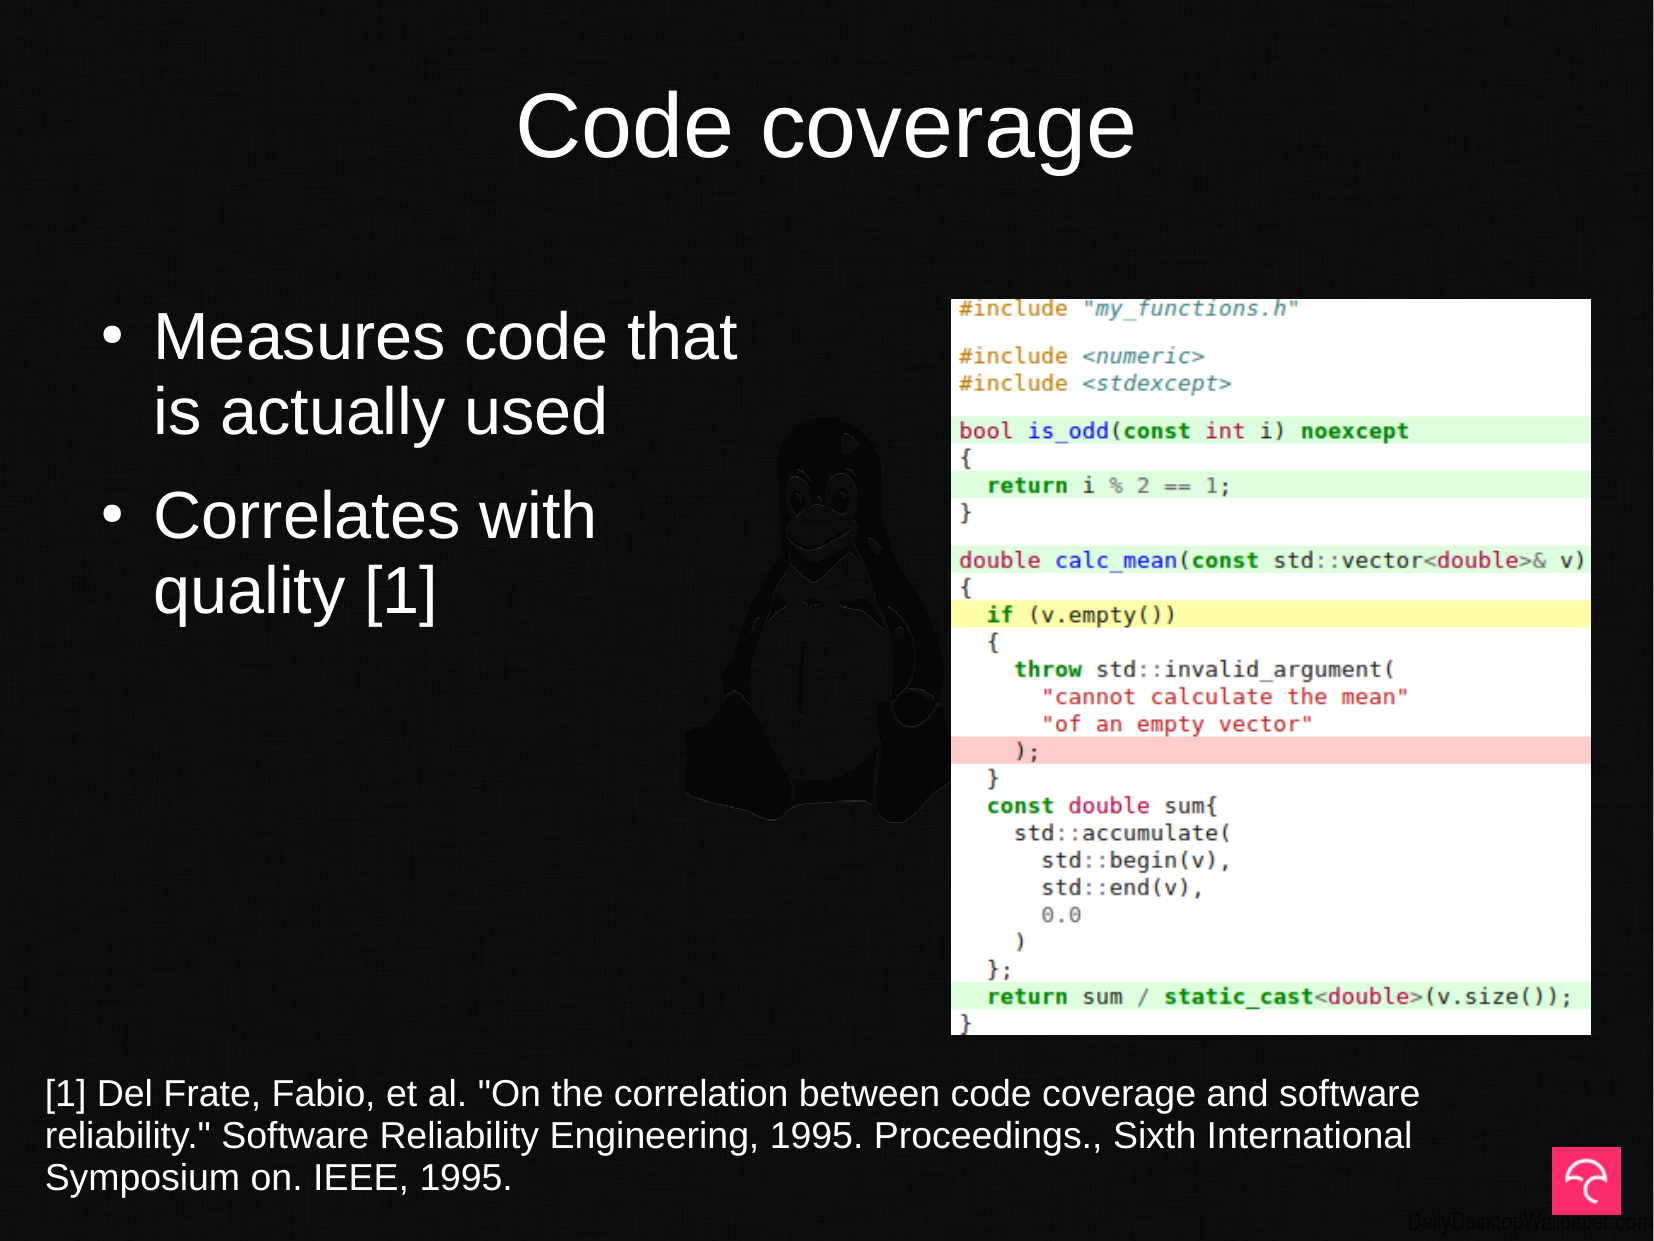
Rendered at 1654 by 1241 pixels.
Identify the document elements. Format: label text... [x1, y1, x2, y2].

title Code coverage [389, 47, 1264, 205]
list Measures code that is actually used Correlates with quality [1] [82, 299, 781, 1021]
text_box [1] Del Frate, Fabio, et al. "On the correlation between code coverage and software reliability." Software Reliability Engineering, 1995. Proceedings., Sixth International Symposium on. IEEE, 1995. [30, 1065, 1531, 1216]
picture [0, 0, 1654, 1241]
